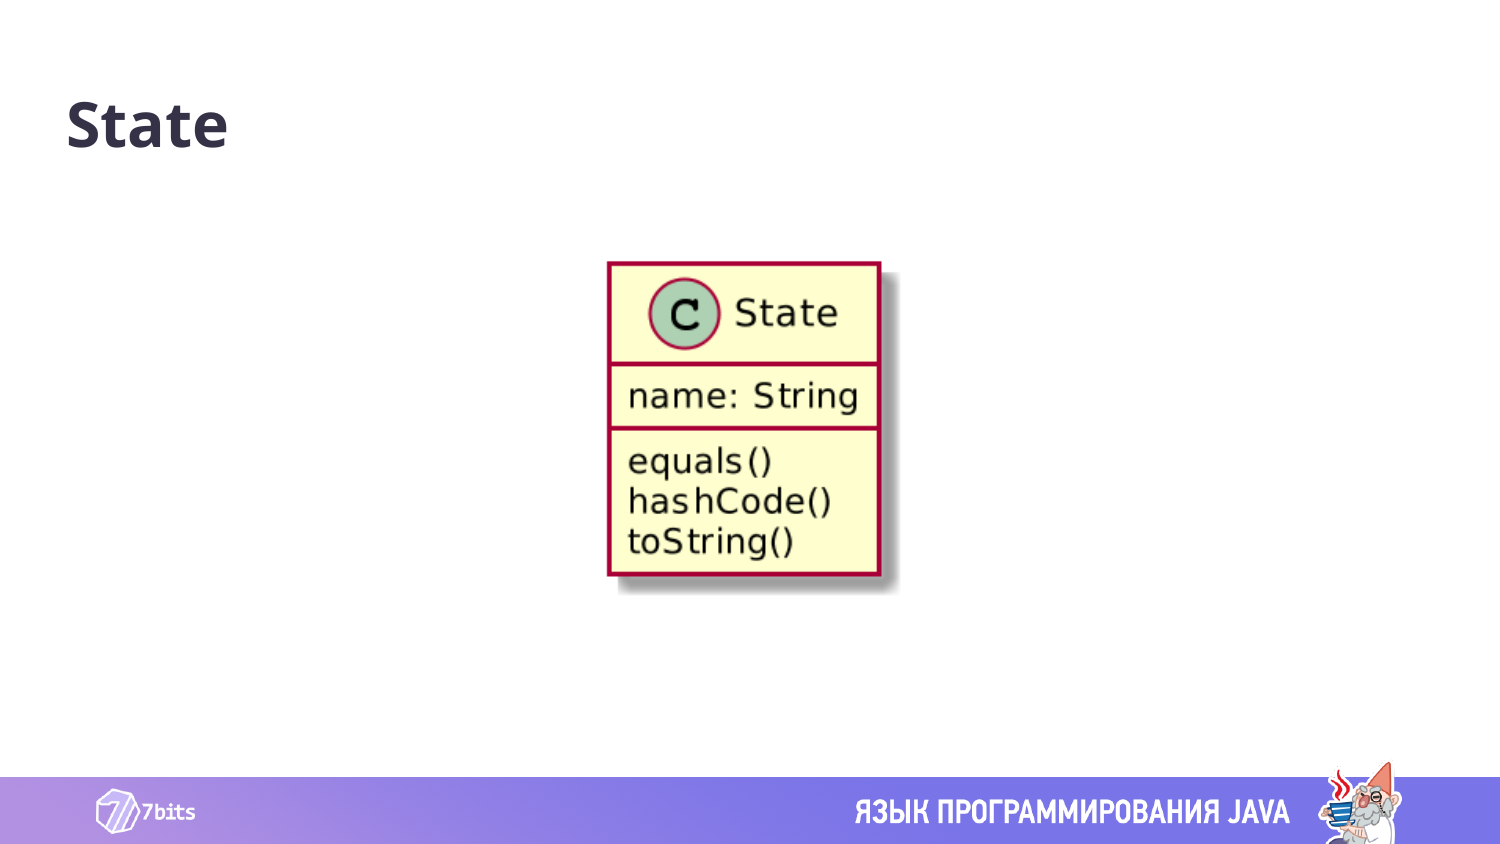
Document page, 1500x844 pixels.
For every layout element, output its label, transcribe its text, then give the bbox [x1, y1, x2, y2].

picture [590, 238, 910, 605]
title State [51, 69, 1449, 164]
picture [0, 717, 1500, 844]
